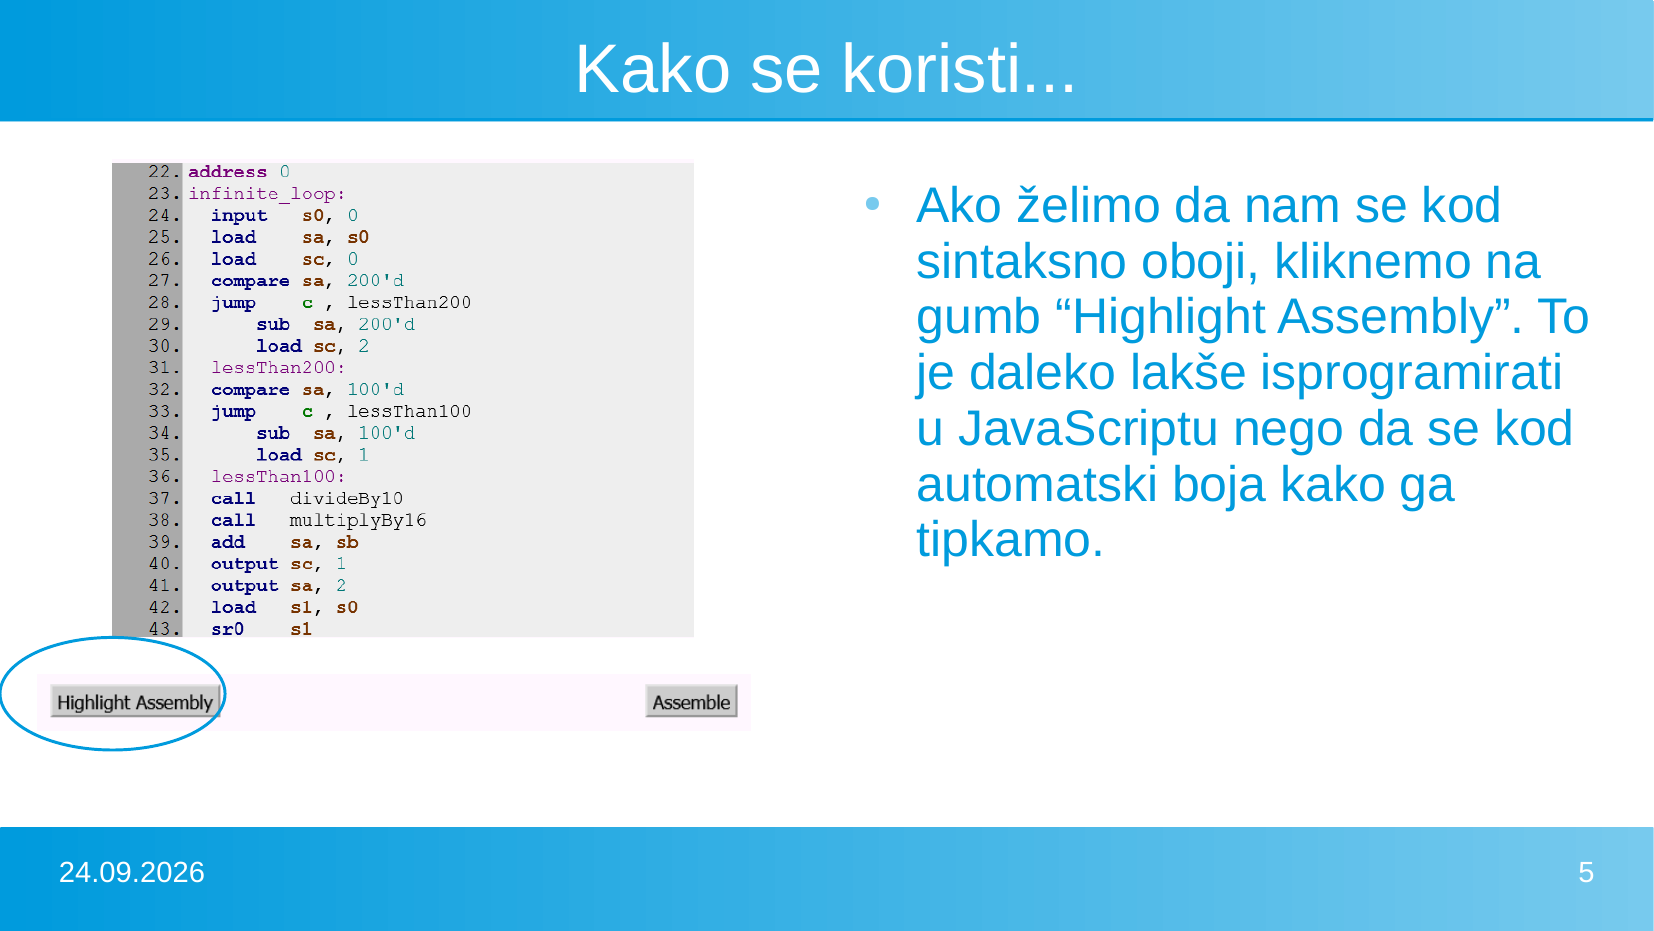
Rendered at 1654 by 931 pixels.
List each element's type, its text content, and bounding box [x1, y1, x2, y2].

picture [112, 159, 694, 638]
list Ako želimo da nam se kod sintaksno oboji, kliknemo na gumb “Highlight Assembly”. To je daleko lakše isprogramirati u JavaScriptu nego da se kod automatski boja kako ga tipkamo. [845, 177, 1596, 768]
title Kako se koristi... [59, 29, 1595, 108]
picture [37, 674, 223, 731]
picture [202, 674, 751, 731]
